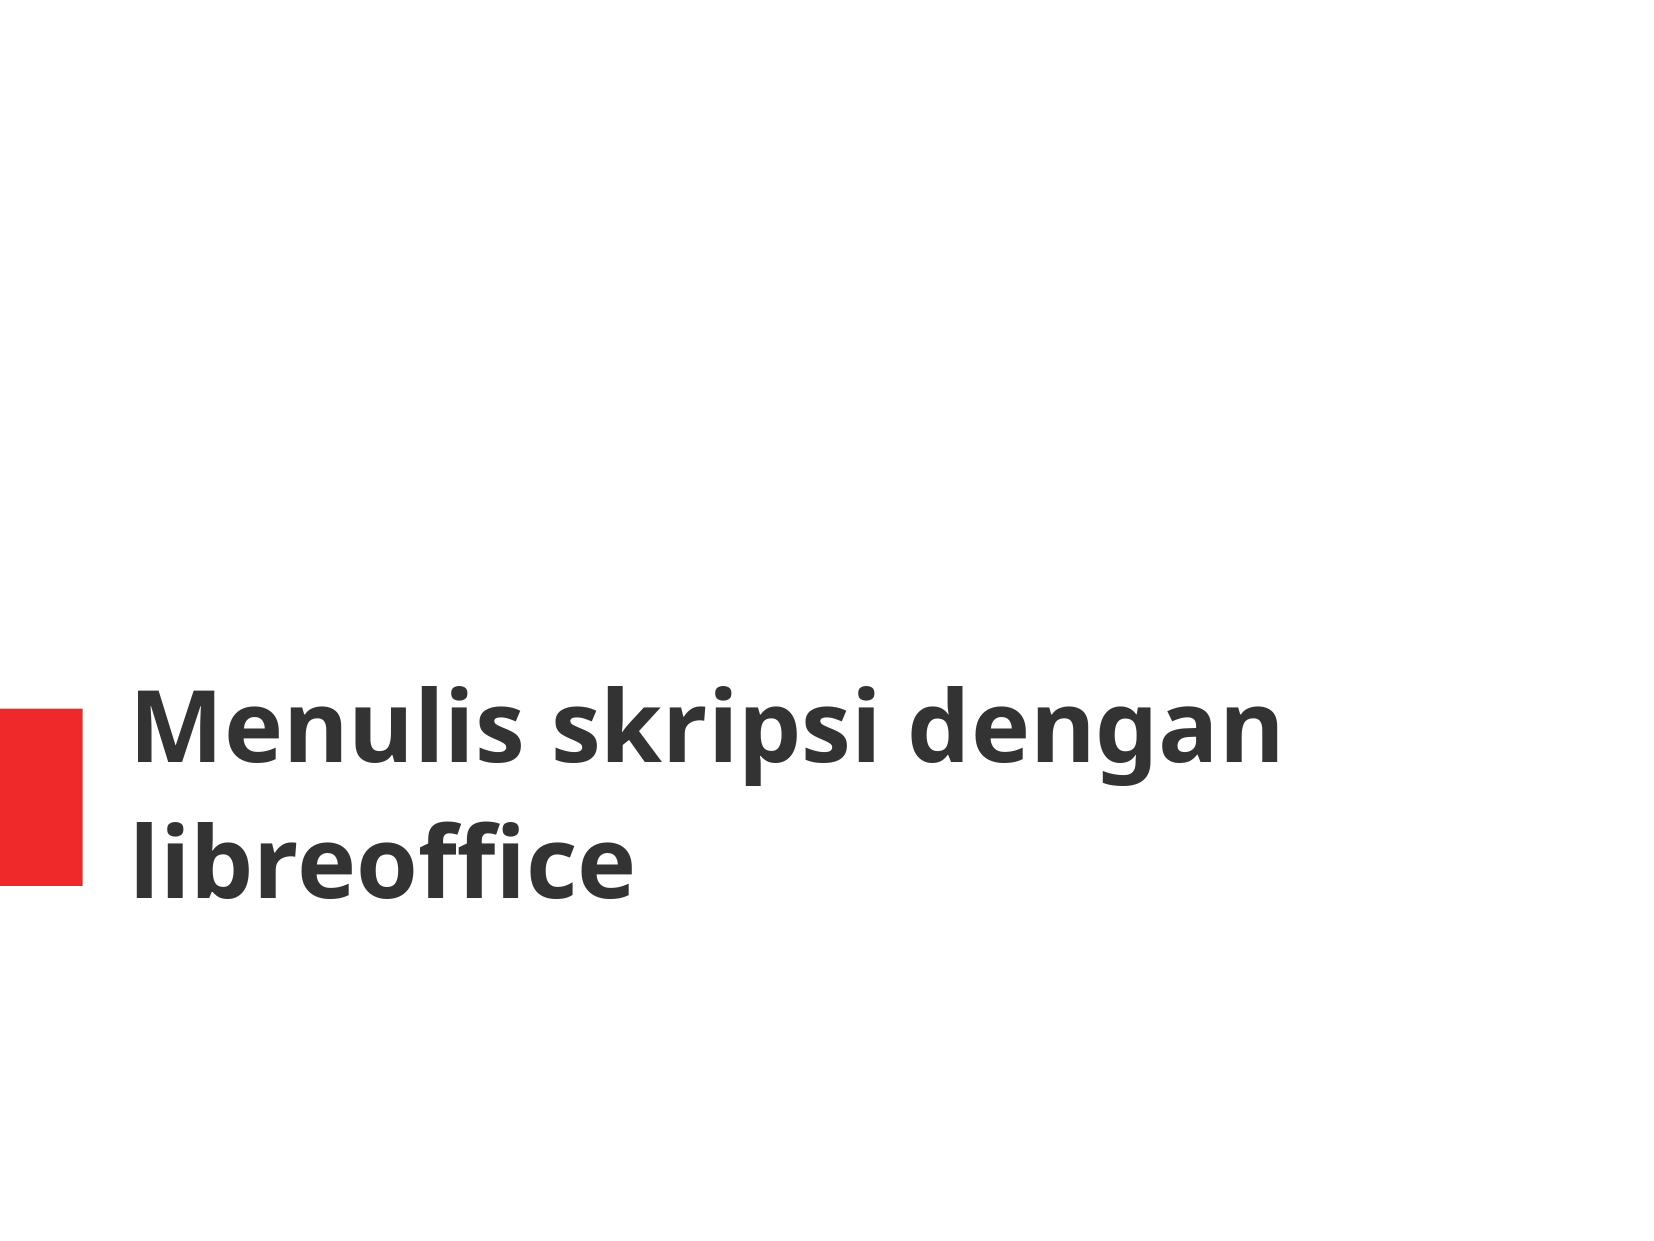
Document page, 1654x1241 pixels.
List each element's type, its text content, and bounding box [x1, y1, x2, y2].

title Menulis skripsi dengan libreoffice [129, 673, 1536, 910]
